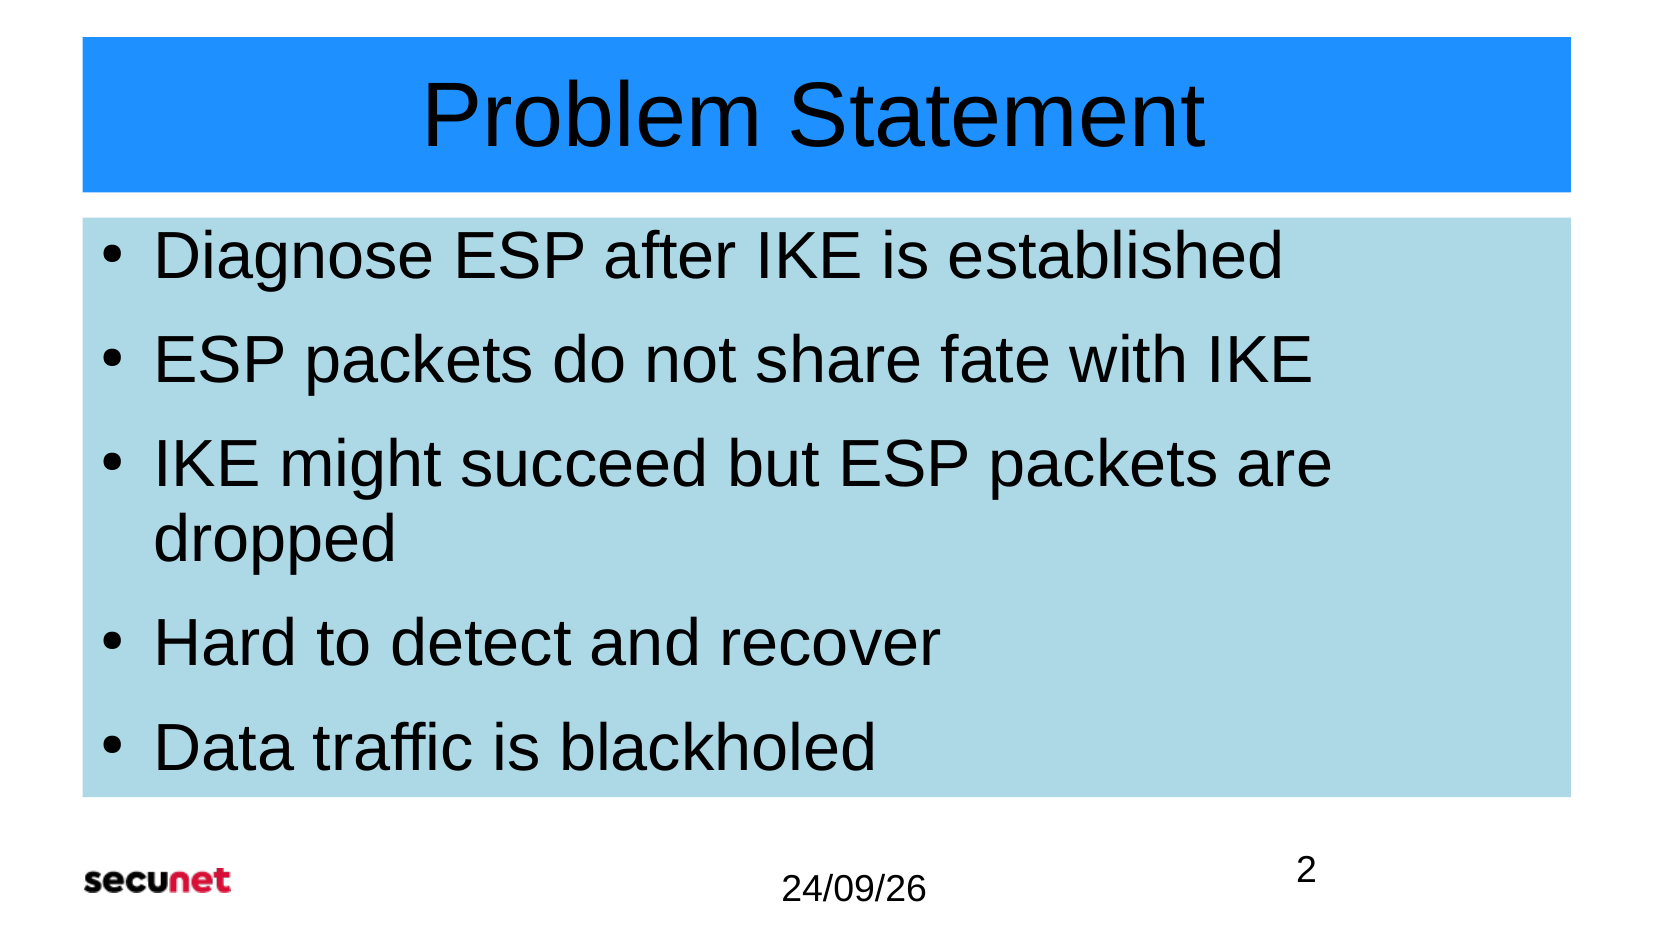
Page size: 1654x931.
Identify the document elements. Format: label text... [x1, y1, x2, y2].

list Diagnose ESP after IKE is established ESP packets do not share fate with IKE IKE might succeed but ESP packets are dropped Hard to detect and recover Data traffic is blackholed [82, 217, 1571, 798]
picture [84, 868, 231, 893]
title Problem Statement [82, 37, 1571, 193]
